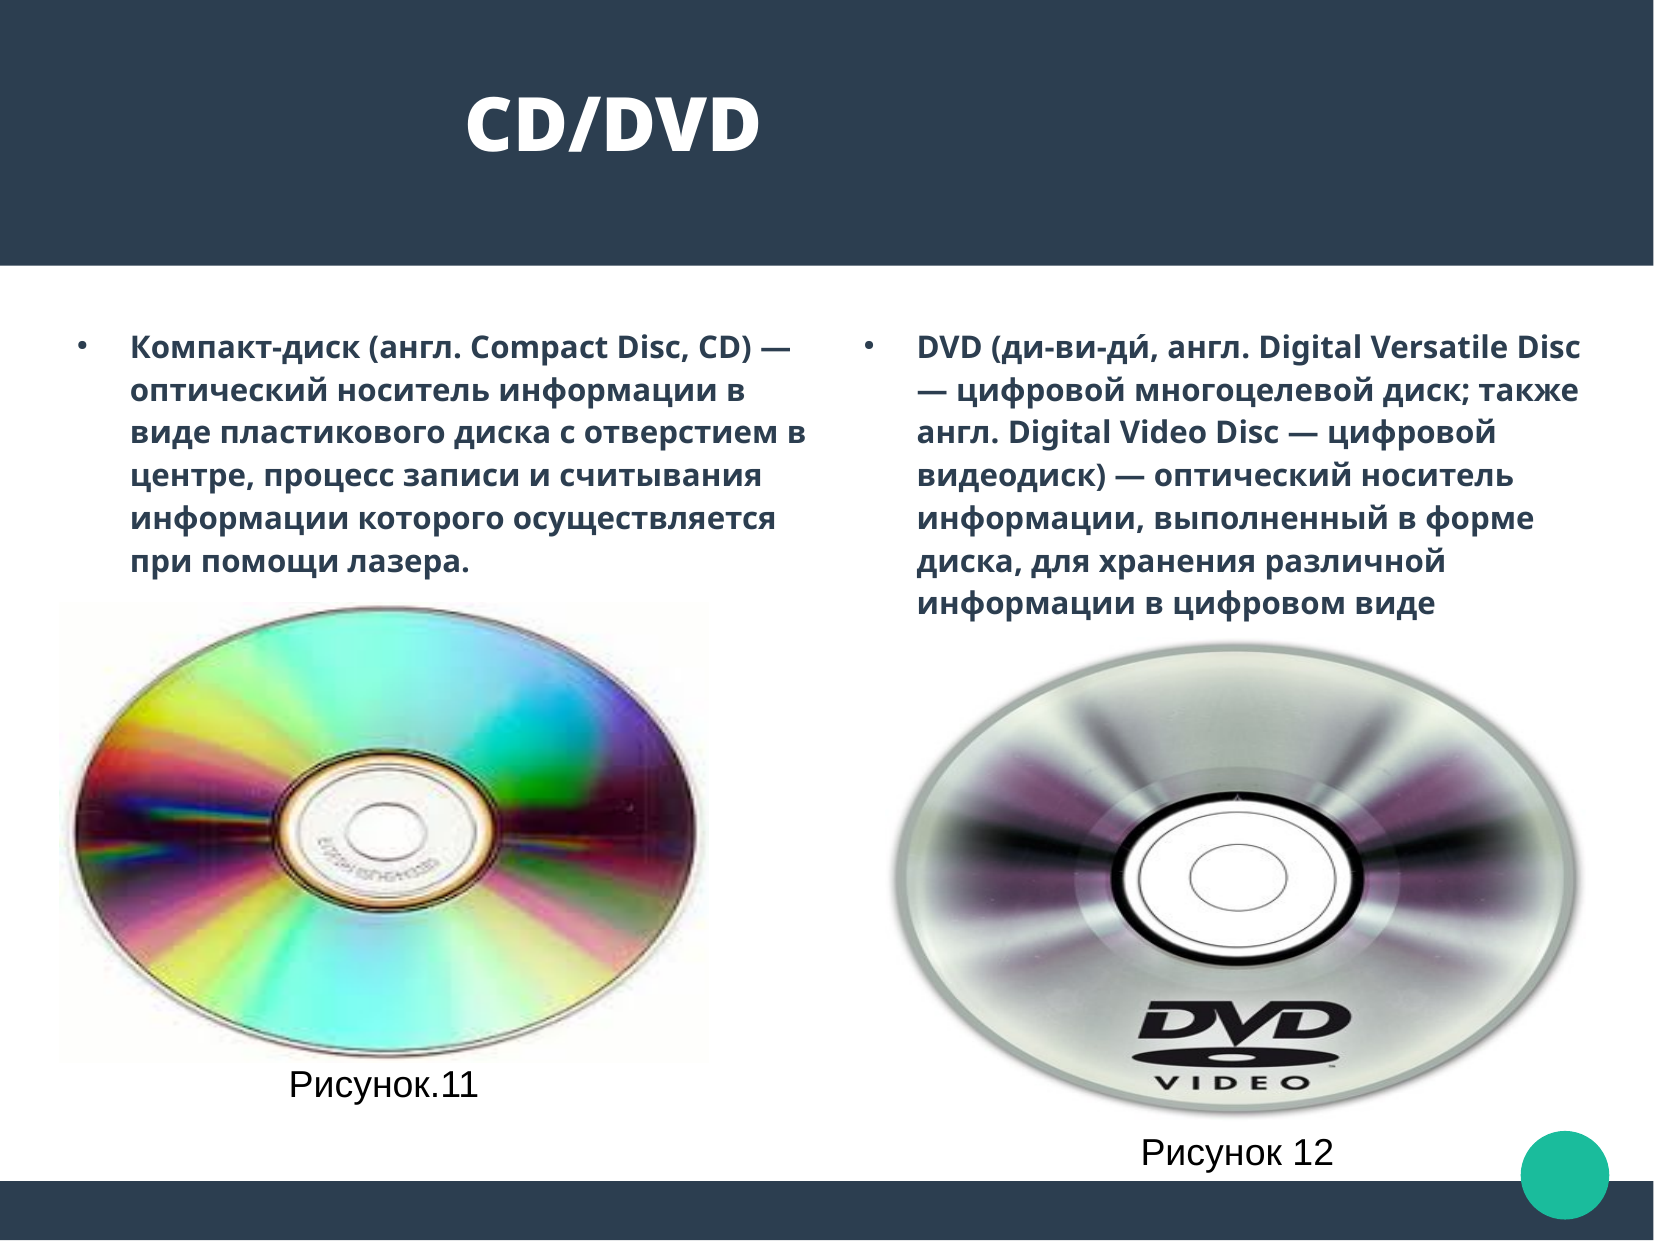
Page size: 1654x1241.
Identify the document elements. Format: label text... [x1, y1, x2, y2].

list DVD (ди-ви-ди́, англ. Digital Versatile Disc — цифровой многоцелевой диск; также англ. Digital Video Disc — цифровой видеодиск) — оптический носитель информации, выполненный в форме диска, для хранения различной информации в цифровом виде [845, 324, 1596, 1152]
picture [59, 602, 709, 1063]
list Компакт-диск (англ. Compact Disc, CD) — оптический носитель информации в виде пластикового диска с отверстием в центре, процесс записи и считывания информации которого осуществляется при помощи лазера. [59, 324, 809, 1152]
title CD/DVD [35, 43, 1571, 201]
picture [885, 637, 1589, 1123]
